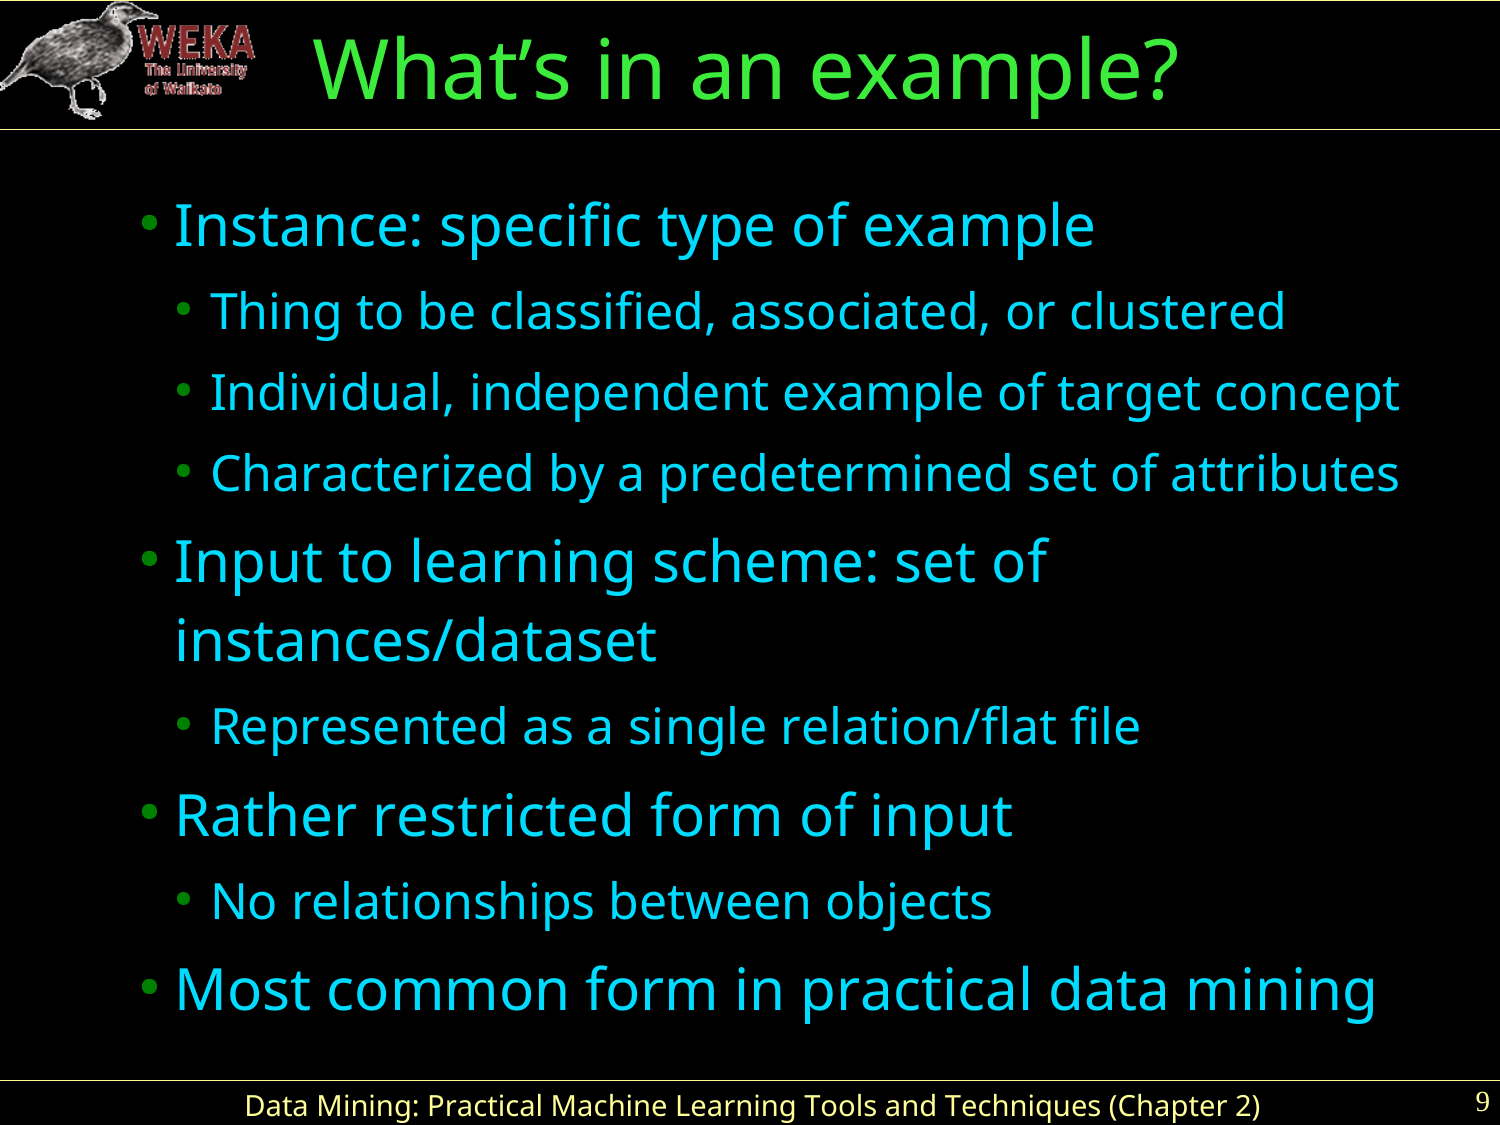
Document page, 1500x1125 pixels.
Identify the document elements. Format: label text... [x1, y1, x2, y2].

title What’s in an example? [297, 0, 1500, 148]
picture [0, 1, 266, 129]
text_box Instance: specific type of example Thing to be classified, associated, or clustered Individual, independent example of target concept Characterized by a predetermined set of attributes Input to learning scheme: set of instances/dataset Represented as a single relation/flat file Rather restricted form of input No relationships between objects Most common form in practical data mining [88, 177, 1447, 853]
